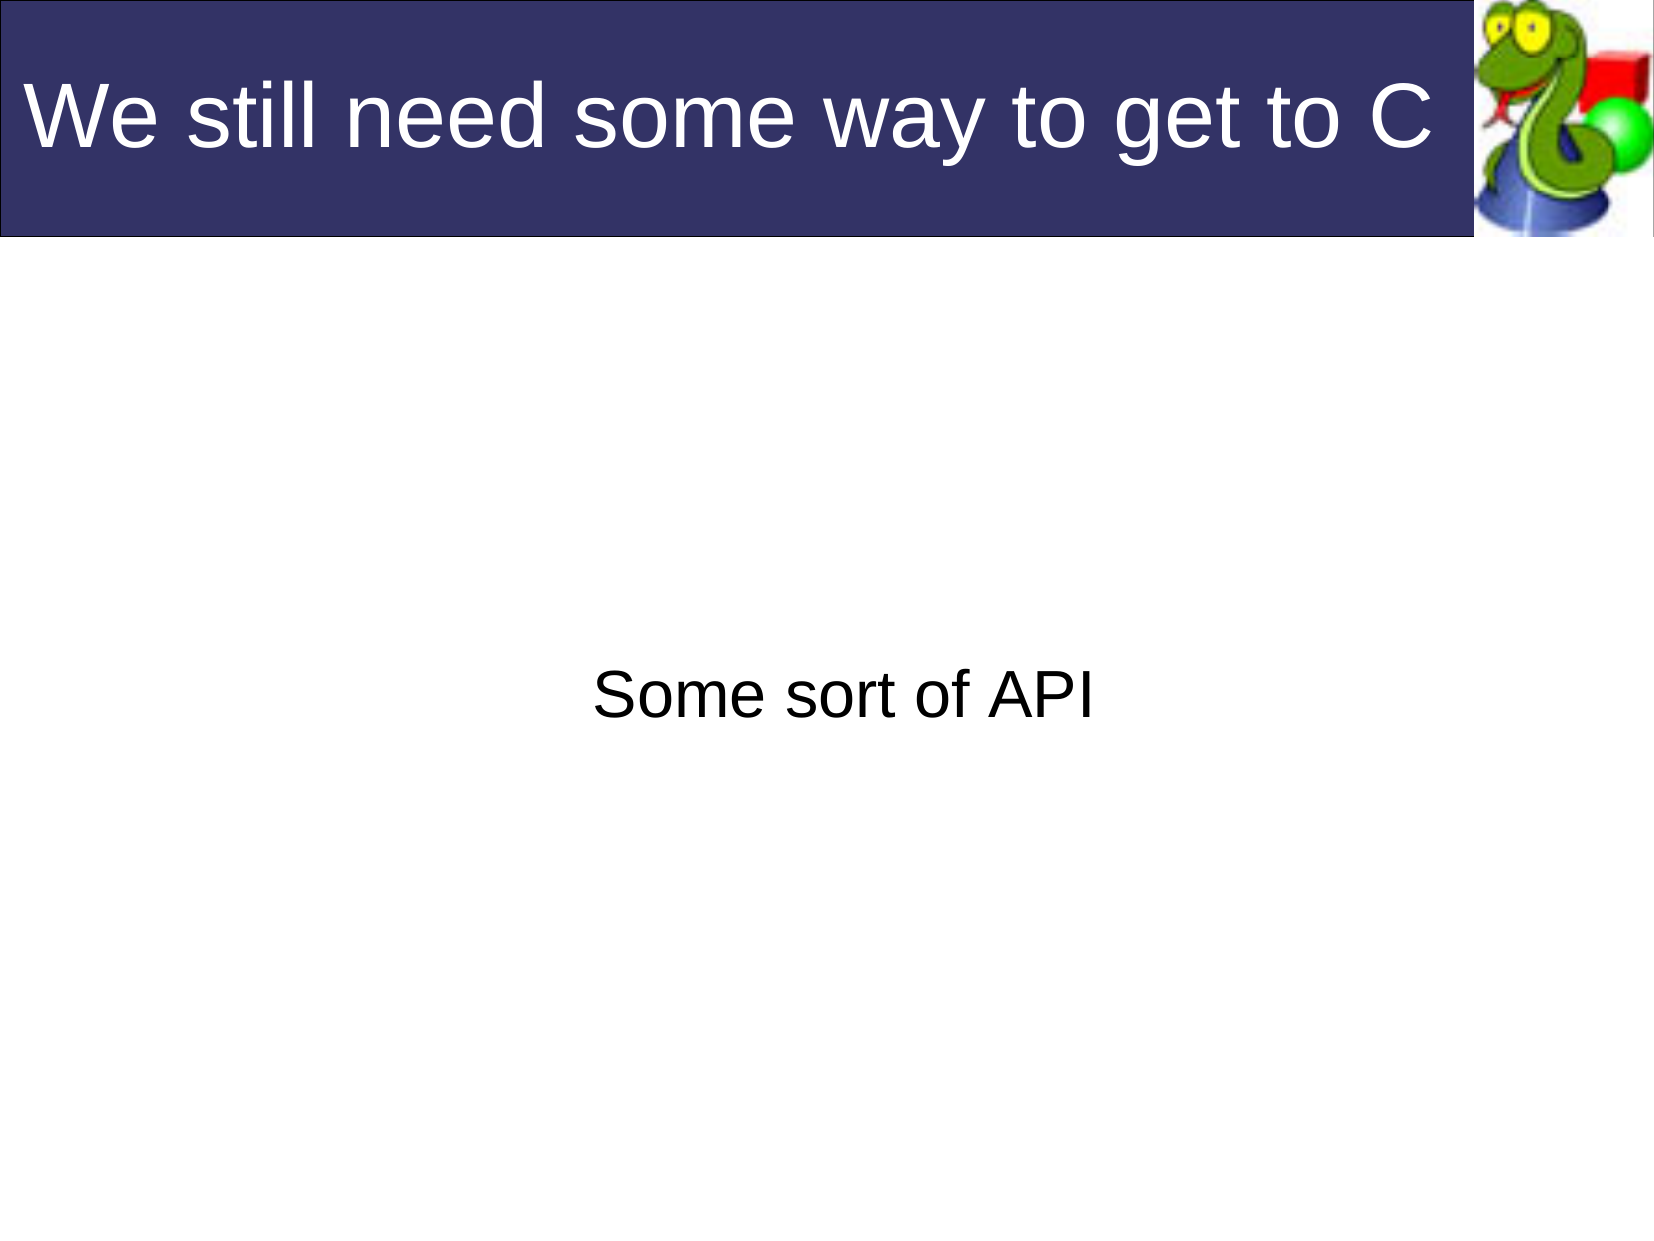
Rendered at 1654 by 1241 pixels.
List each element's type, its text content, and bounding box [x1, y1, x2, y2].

subtitle Some sort of API [88, 450, 1565, 938]
picture [1474, 0, 1654, 237]
title We still need some way to get to C [23, 19, 1477, 212]
